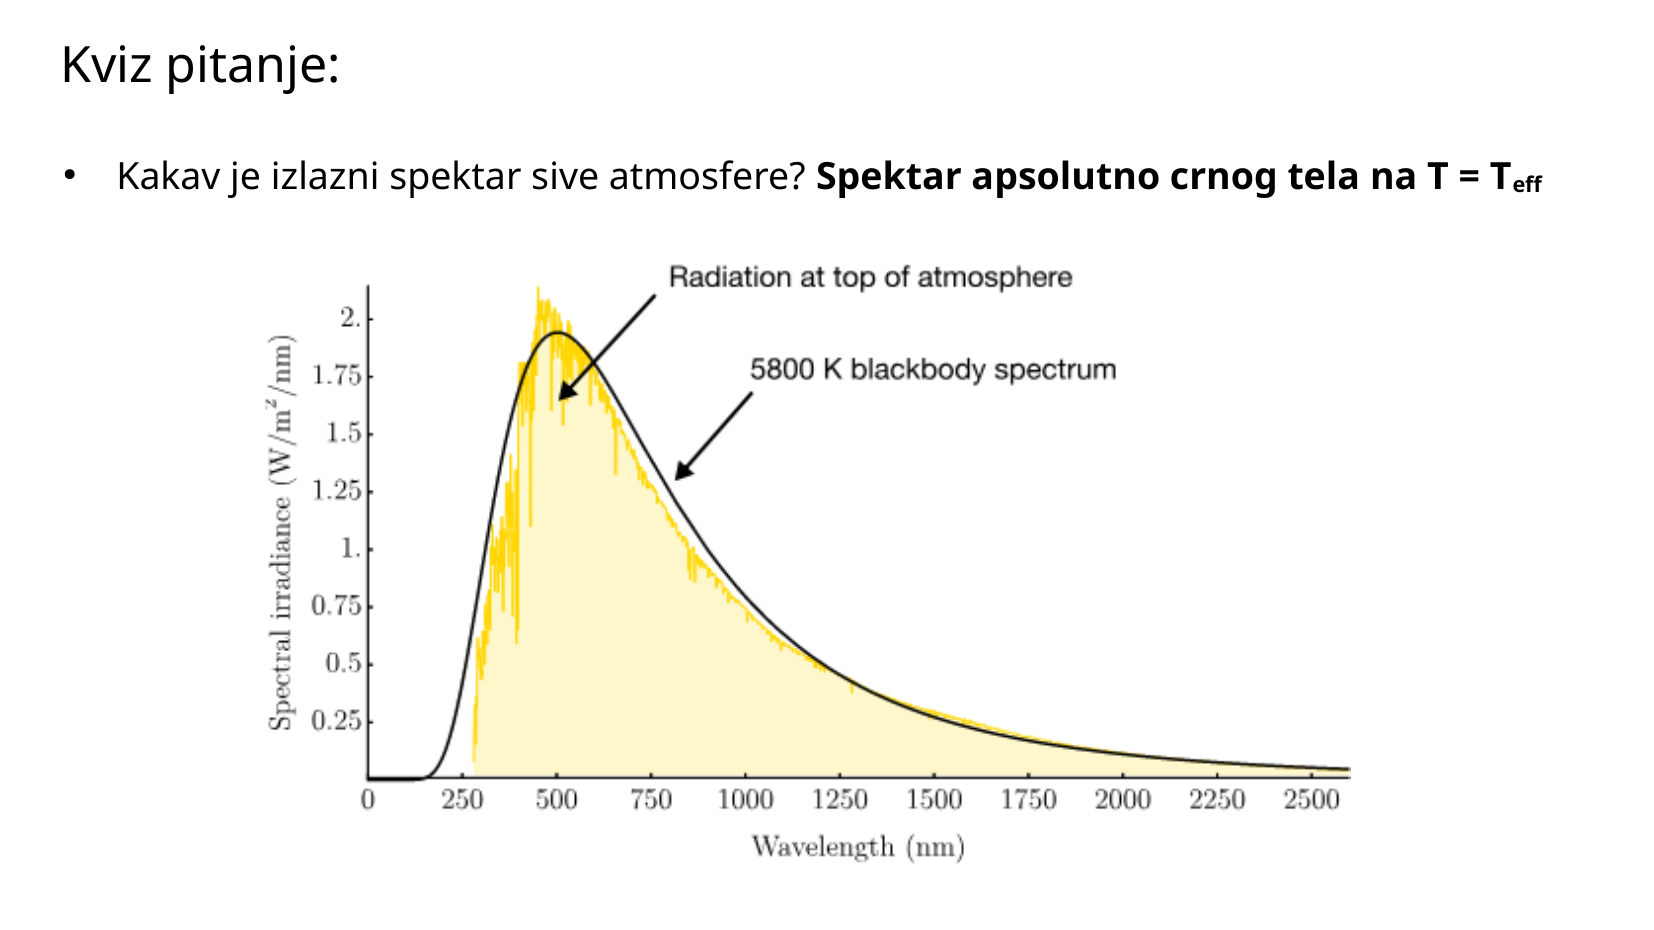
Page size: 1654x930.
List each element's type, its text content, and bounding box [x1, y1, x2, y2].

picture [265, 224, 1351, 906]
list Kakav je izlazni spektar sive atmosfere? Spektar apsolutno crnog tela na T = Teff [45, 149, 1635, 880]
title Kviz pitanje: [59, 13, 1648, 113]
